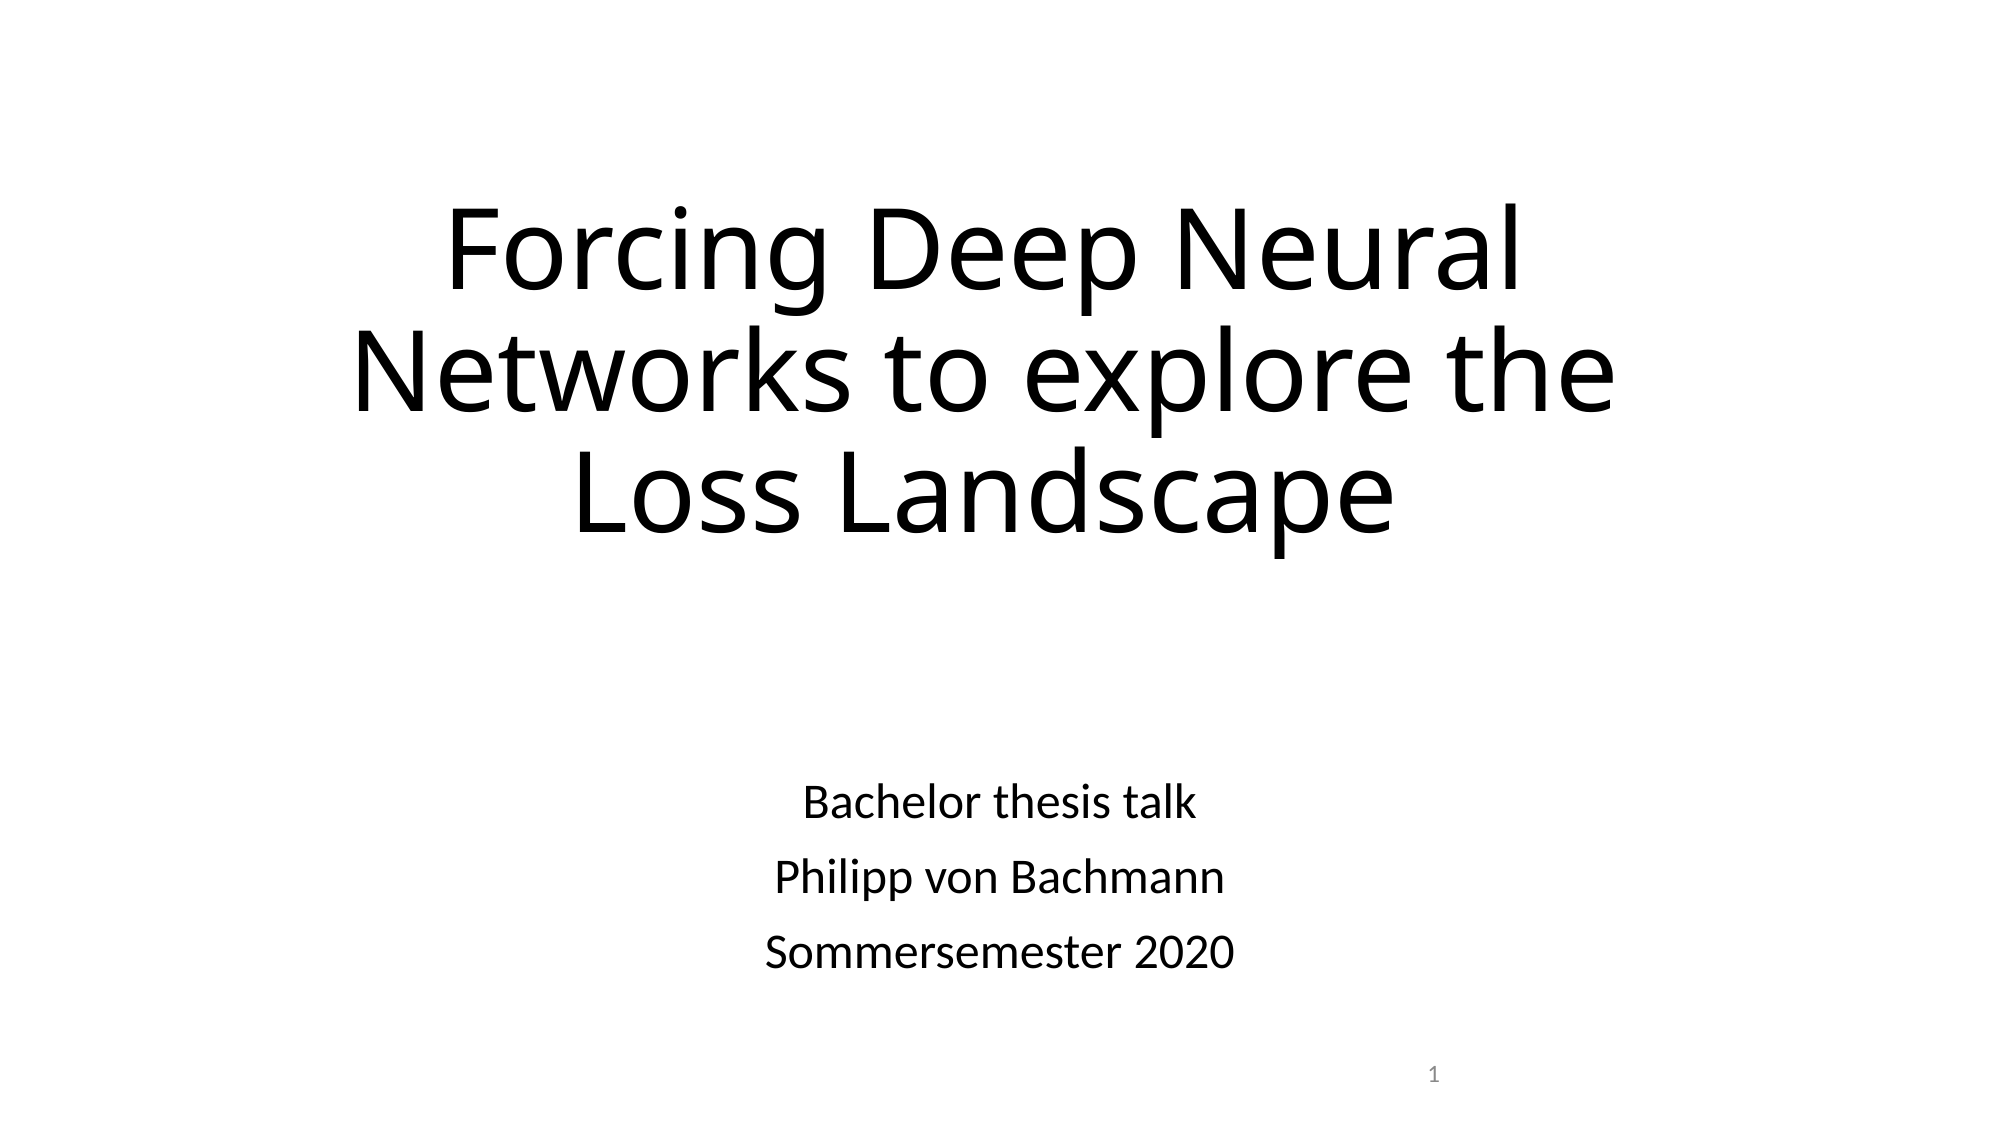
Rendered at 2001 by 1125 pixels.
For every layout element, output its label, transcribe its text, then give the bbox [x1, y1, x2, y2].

subtitle Bachelor thesis talk Philipp von Bachmann Sommersemester 2020 [249, 767, 1750, 1018]
text_box [1412, 1042, 1863, 1103]
title Forcing Deep Neural Networks to explore the Loss Landscape [234, 170, 1735, 565]
